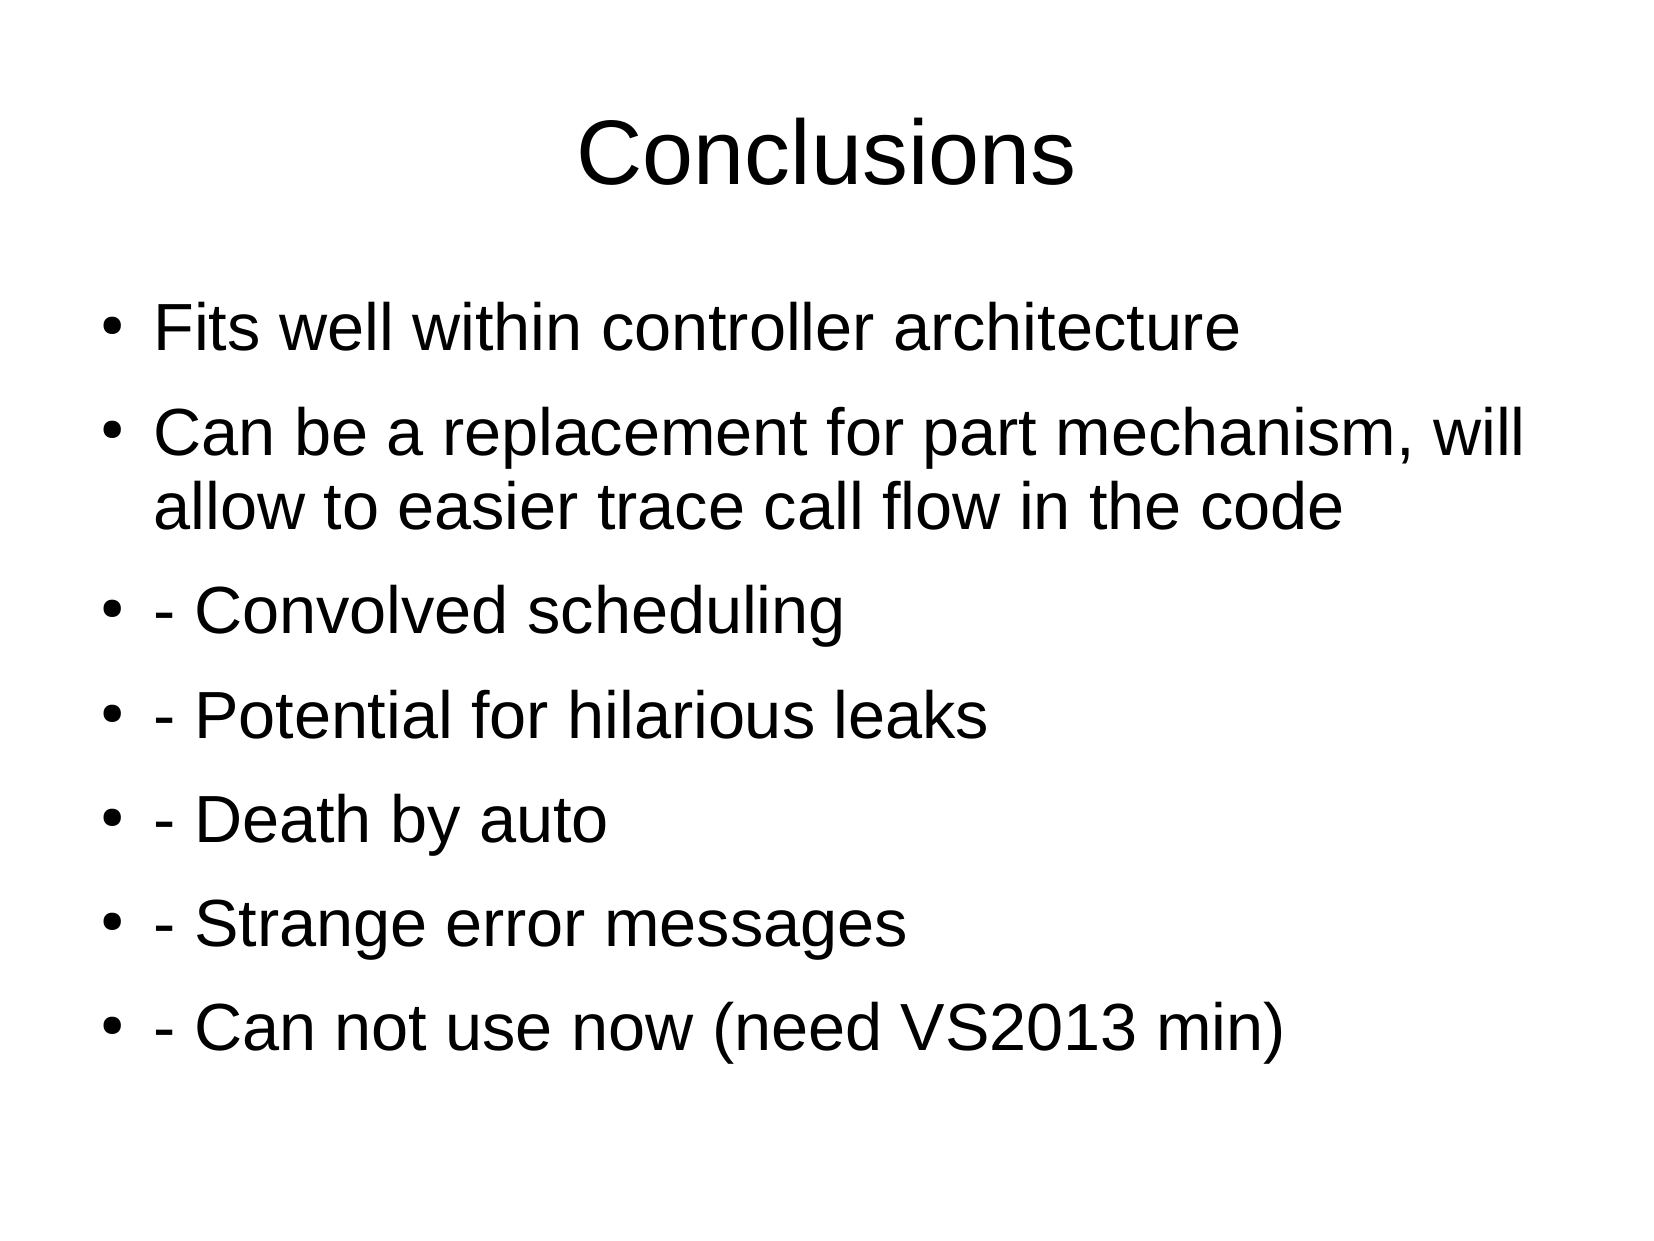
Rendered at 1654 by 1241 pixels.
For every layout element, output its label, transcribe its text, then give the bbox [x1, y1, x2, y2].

title Conclusions [82, 49, 1571, 257]
list Fits well within controller architecture Can be a replacement for part mechanism, will allow to easier trace call flow in the code - Convolved scheduling - Potential for hilarious leaks - Death by auto - Strange error messages - Can not use now (need VS2013 min) [82, 290, 1571, 1109]
